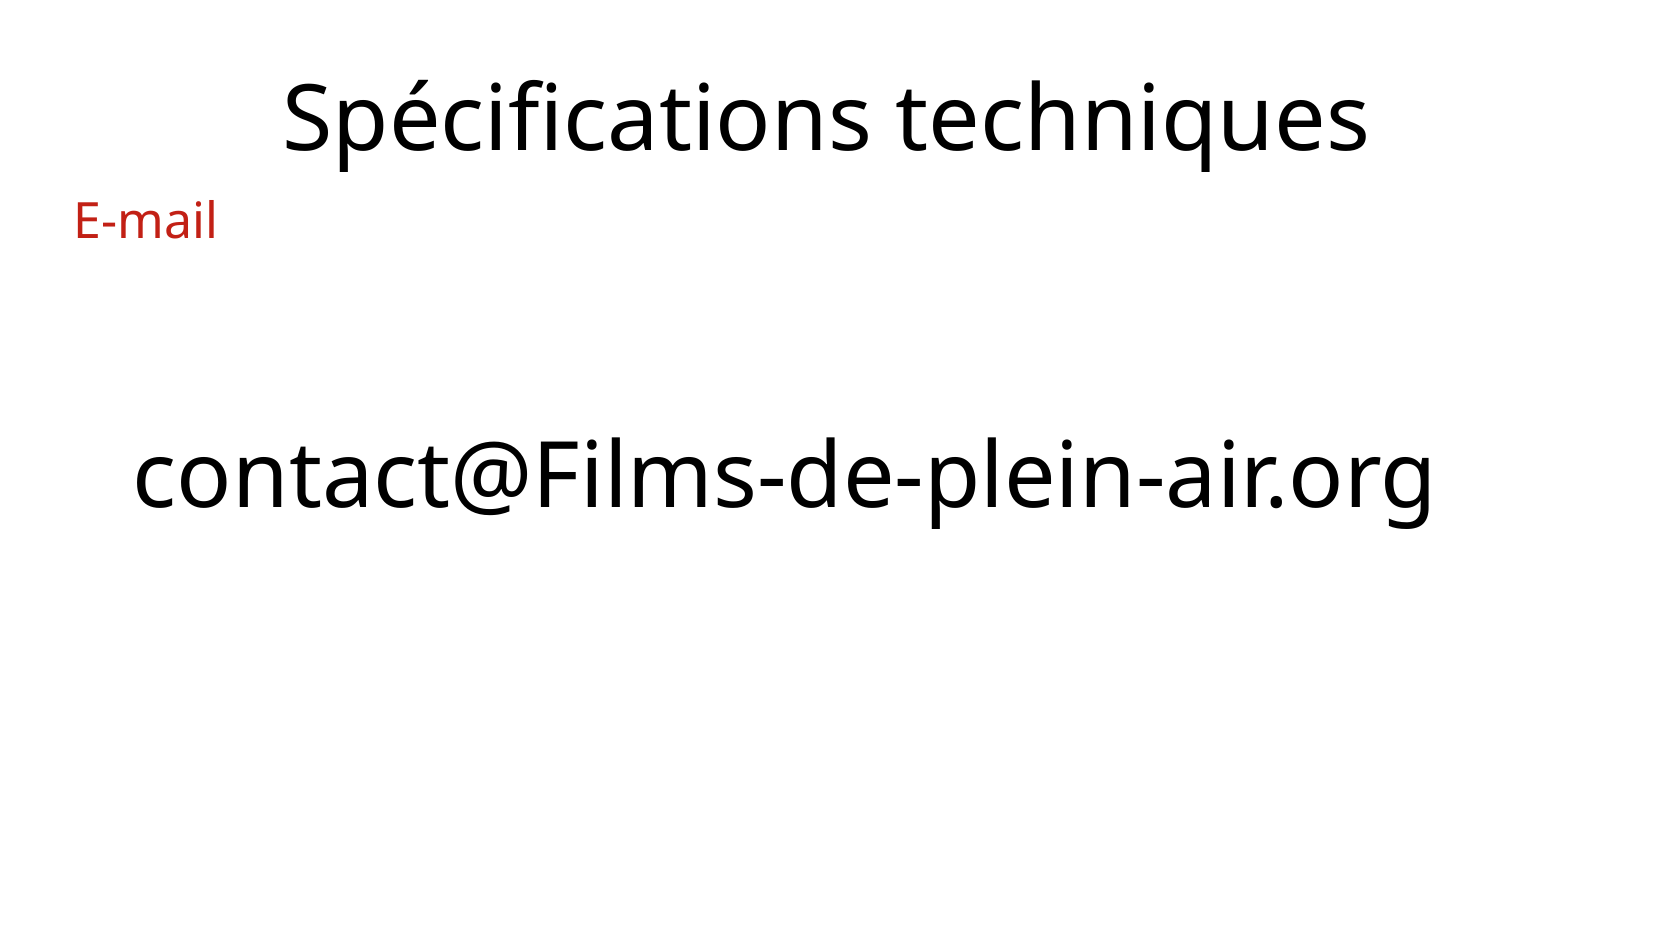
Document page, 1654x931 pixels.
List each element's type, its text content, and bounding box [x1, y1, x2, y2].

title Spécifications techniques [82, 37, 1571, 193]
text_box E-mail [59, 177, 886, 253]
text_box contact@Films-de-plein-air.org [118, 402, 1536, 529]
